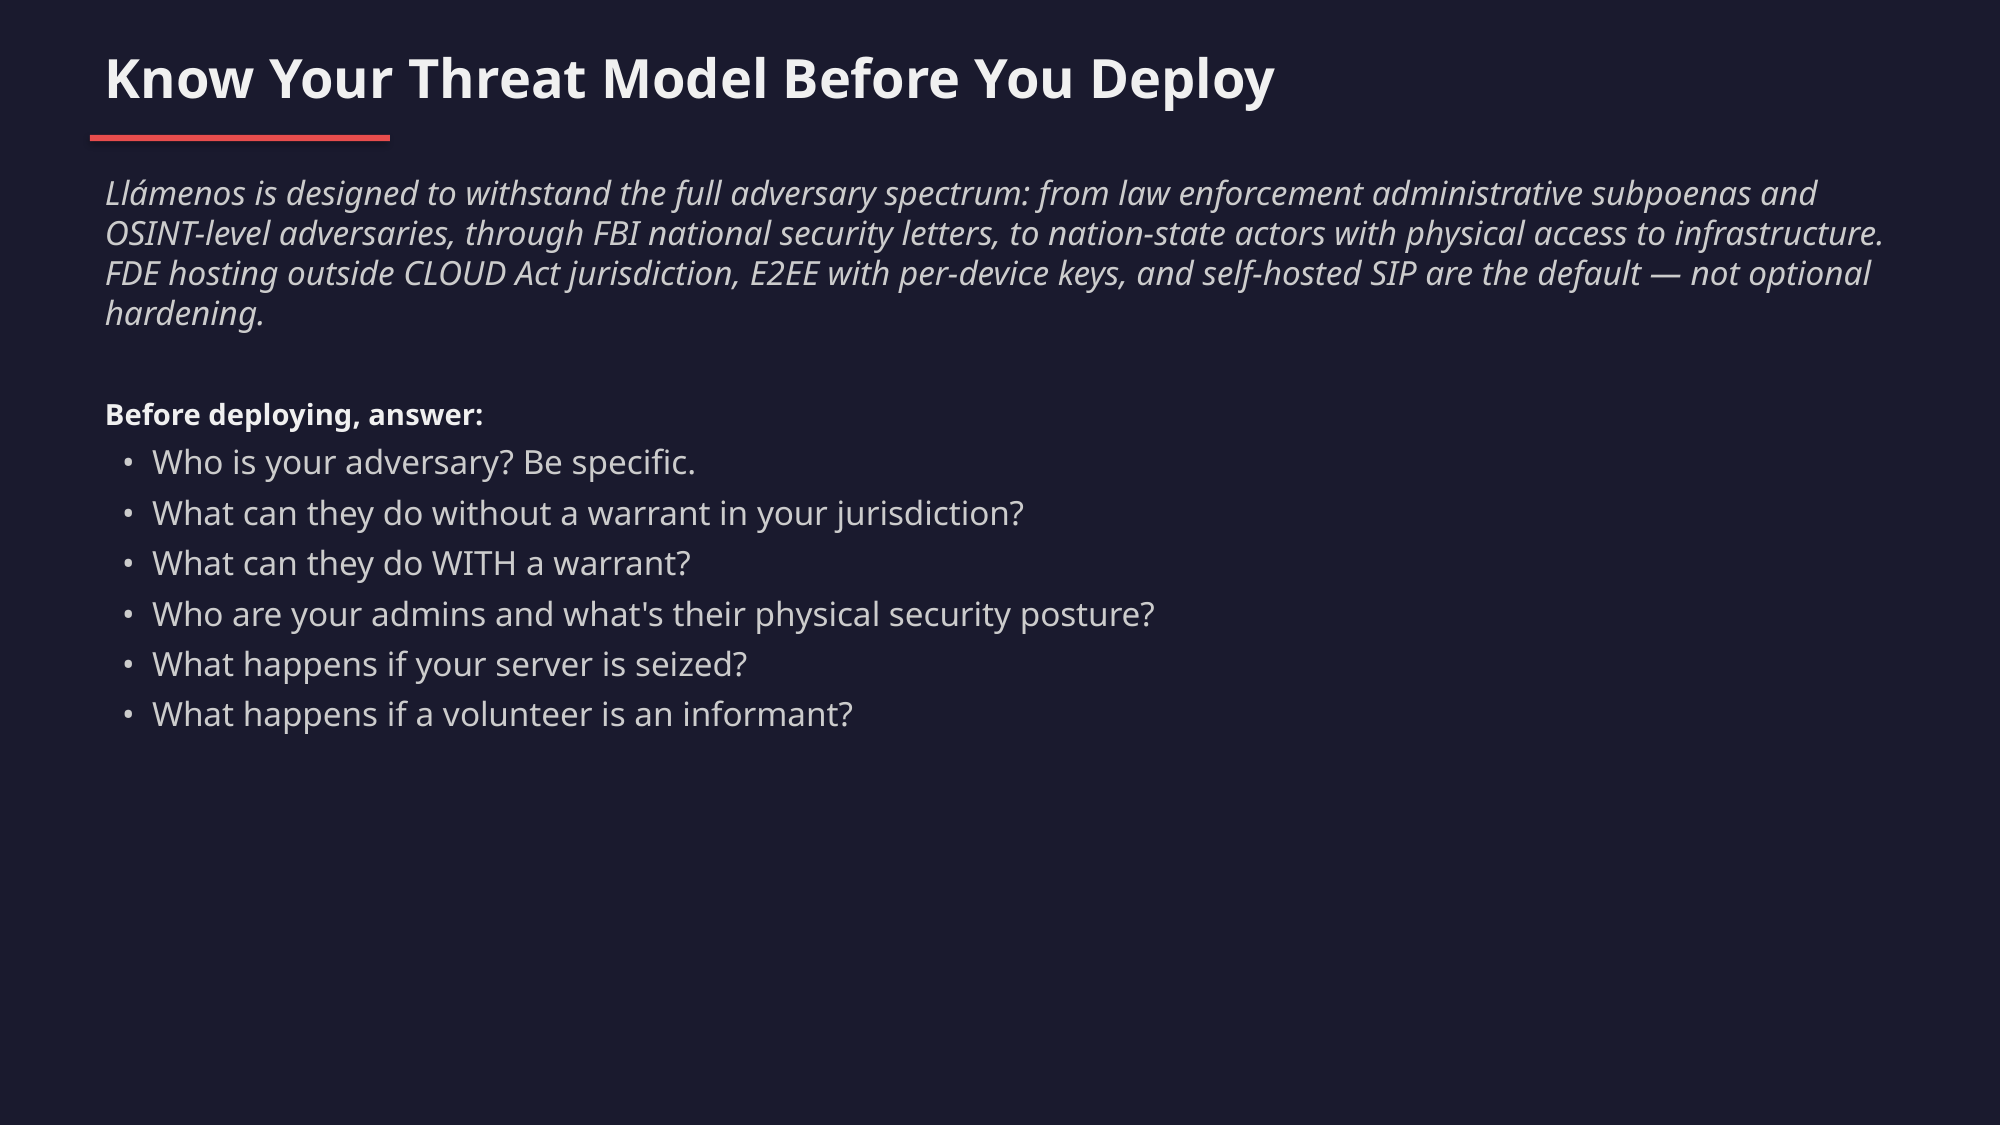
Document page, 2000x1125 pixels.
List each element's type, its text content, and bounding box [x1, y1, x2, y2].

text_box [89, 134, 390, 142]
text_box Llámenos is designed to withstand the full adversary spectrum: from law enforcement administrative subpoenas and OSINT-level adversaries, through FBI national security letters, to nation-state actors with physical access to infrastructure. FDE hosting outside CLOUD Act jurisdiction, E2EE with per-device keys, and self-hosted SIP are the default — not optional hardening. Before deploying, answer: • Who is your adversary? Be specific. • What can they do without a warrant in your jurisdiction? • What can they do WITH a warrant? • Who are your admins and what's their physical security posture? • What happens if your server is seized? • What happens if a volunteer is an informant? [89, 164, 1910, 741]
text_box Know Your Threat Model Before You Deploy [89, 37, 1910, 118]
